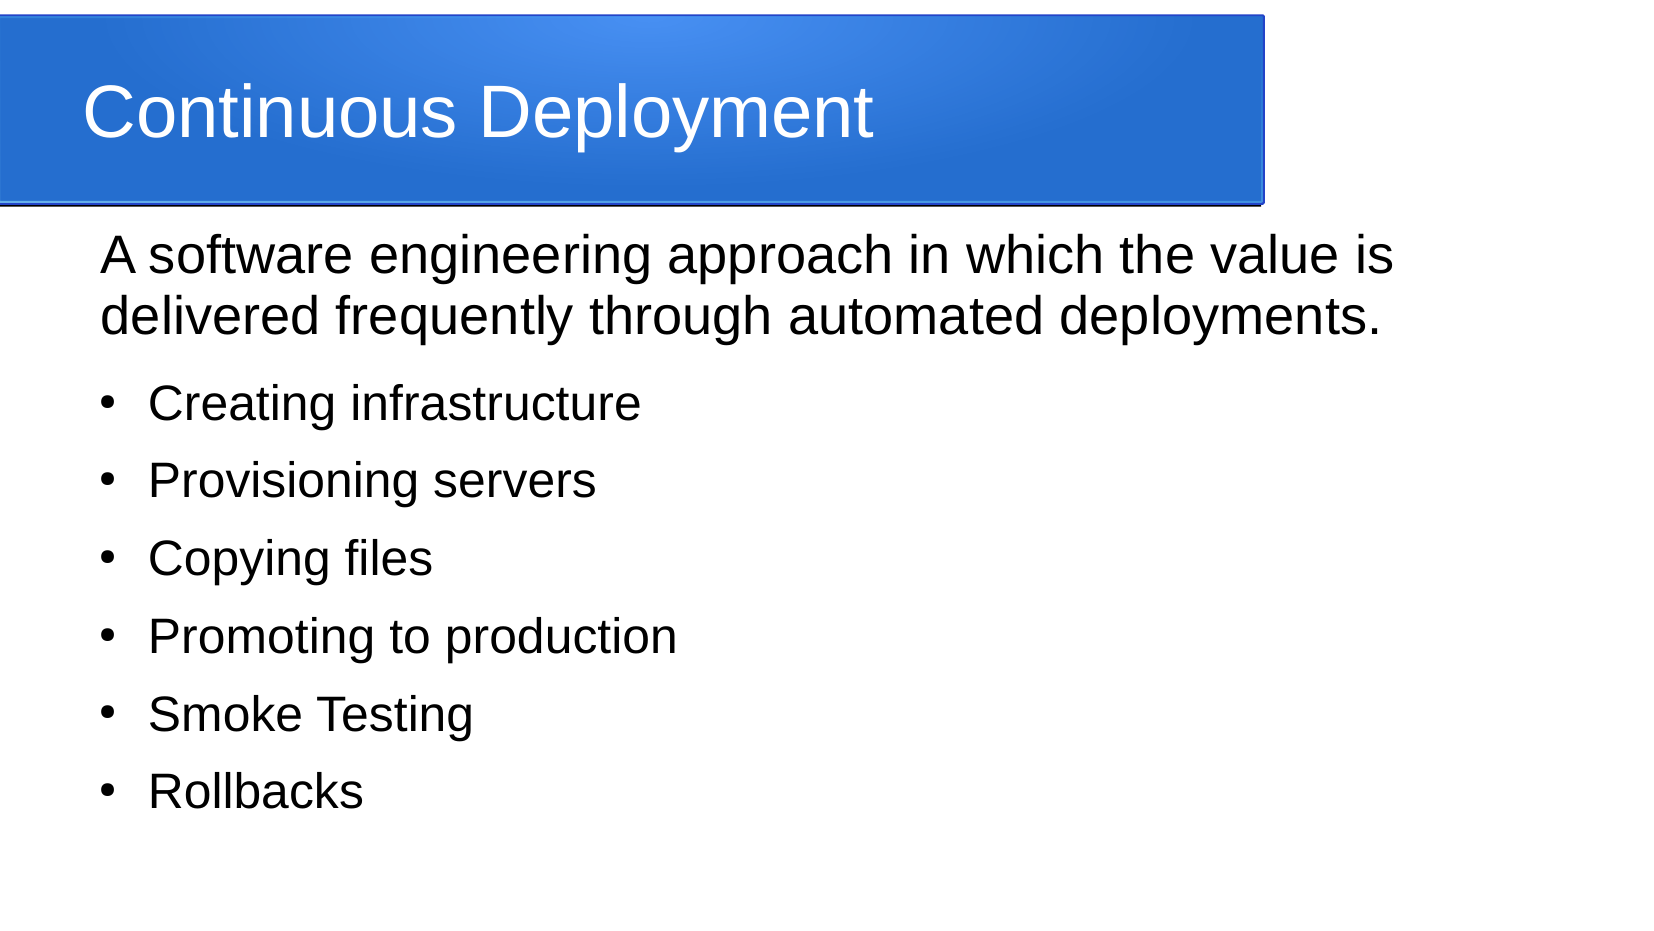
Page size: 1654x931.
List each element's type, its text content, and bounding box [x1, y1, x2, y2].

list Creating infrastructure Provisioning servers Copying files Promoting to production Smoke Testing Rollbacks [82, 375, 1571, 826]
list A software engineering approach in which the value is delivered frequently through automated deployments. [30, 225, 1519, 406]
title Continuous Deployment [82, 35, 1235, 189]
